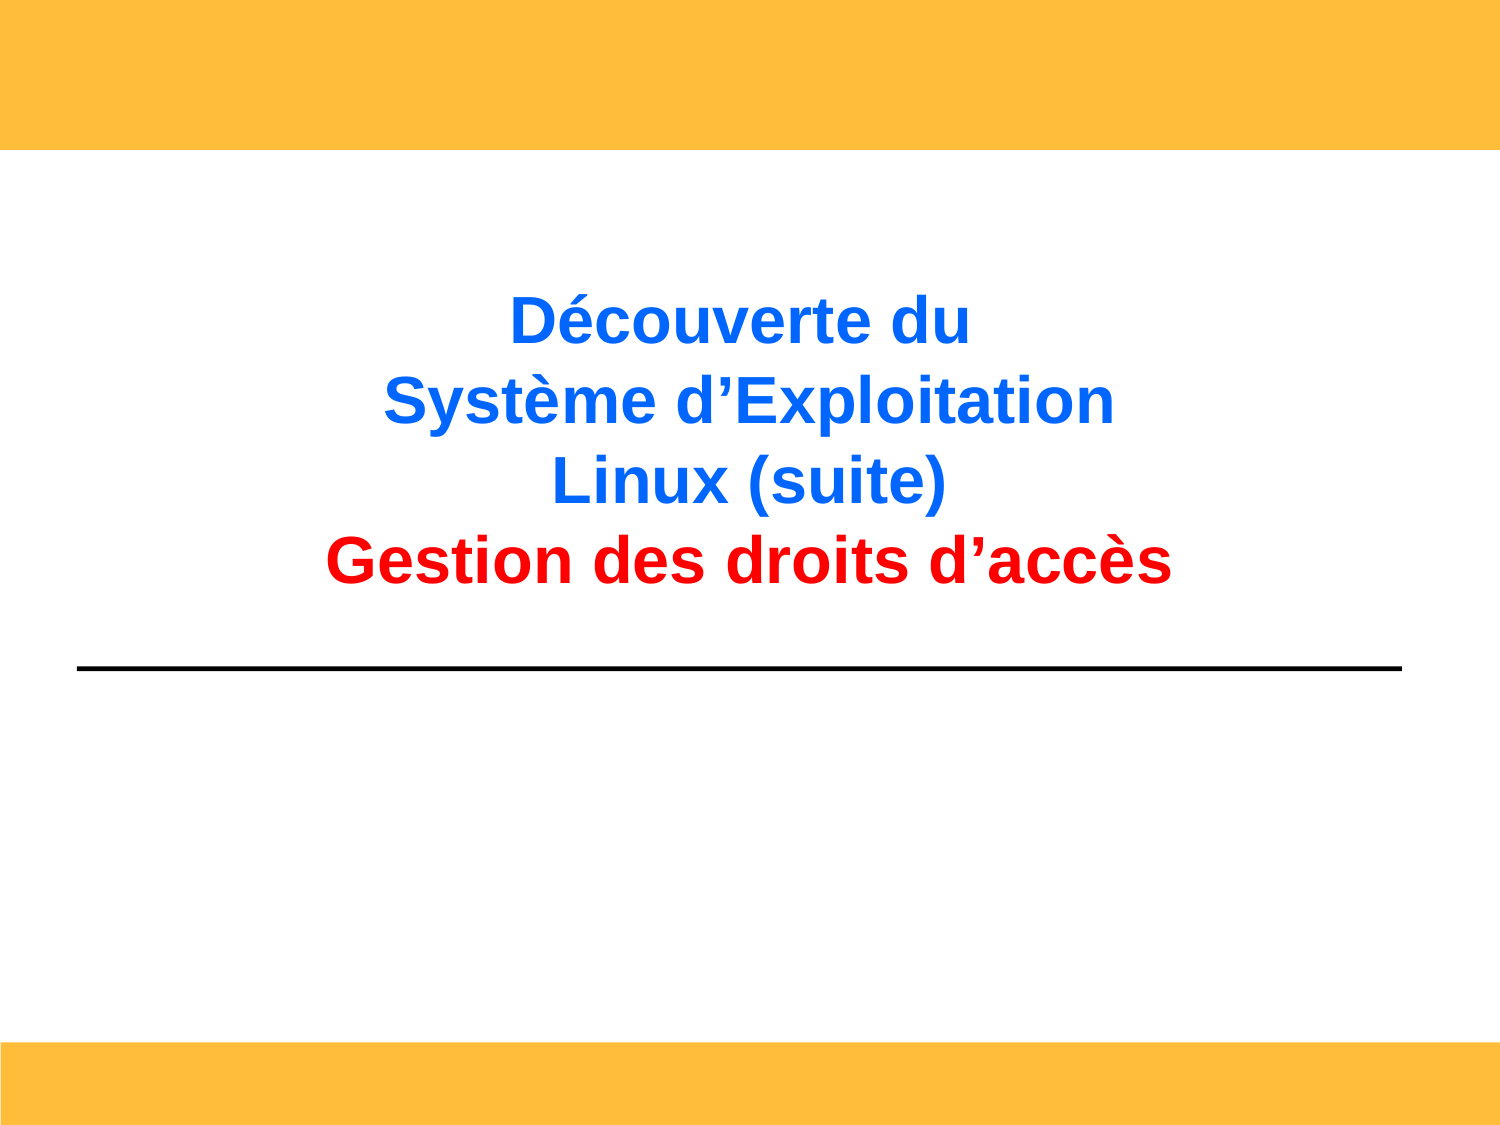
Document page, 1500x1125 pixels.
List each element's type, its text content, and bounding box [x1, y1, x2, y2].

text_box Découverte du Système d’Exploitation Linux (suite) Gestion des droits d’accès [112, 375, 1388, 498]
